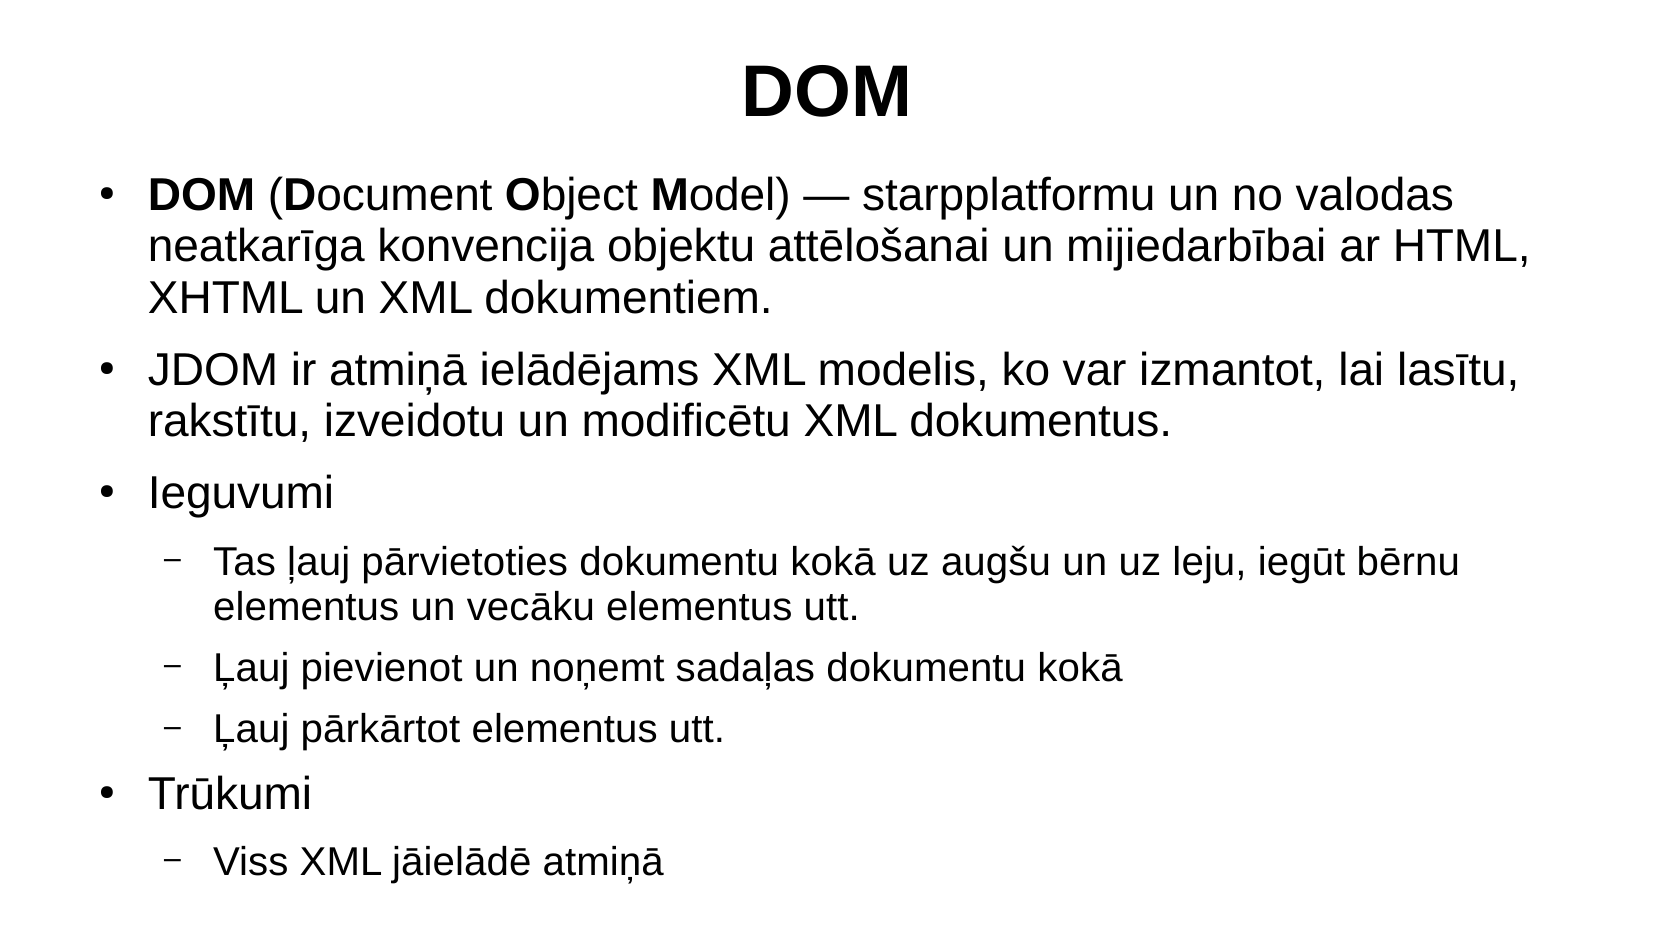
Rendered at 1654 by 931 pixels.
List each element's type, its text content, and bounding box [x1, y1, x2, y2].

list DOM (Document Object Model) — starpplatformu un no valodas neatkarīga konvencija objektu attēlošanai un mijiedarbībai ar HTML, XHTML un XML dokumentiem. JDOM ir atmiņā ielādējams XML modelis, ko var izmantot, lai lasītu, rakstītu, izveidotu un modificētu XML dokumentus. Ieguvumi Tas ļauj pārvietoties dokumentu kokā uz augšu un uz leju, iegūt bērnu elementus un vecāku elementus utt. Ļauj pievienot un noņemt sadaļas dokumentu kokā Ļauj pārkārtot elementus utt. Trūkumi Viss XML jāielādē atmiņā [82, 168, 1538, 889]
title DOM [82, 37, 1571, 147]
